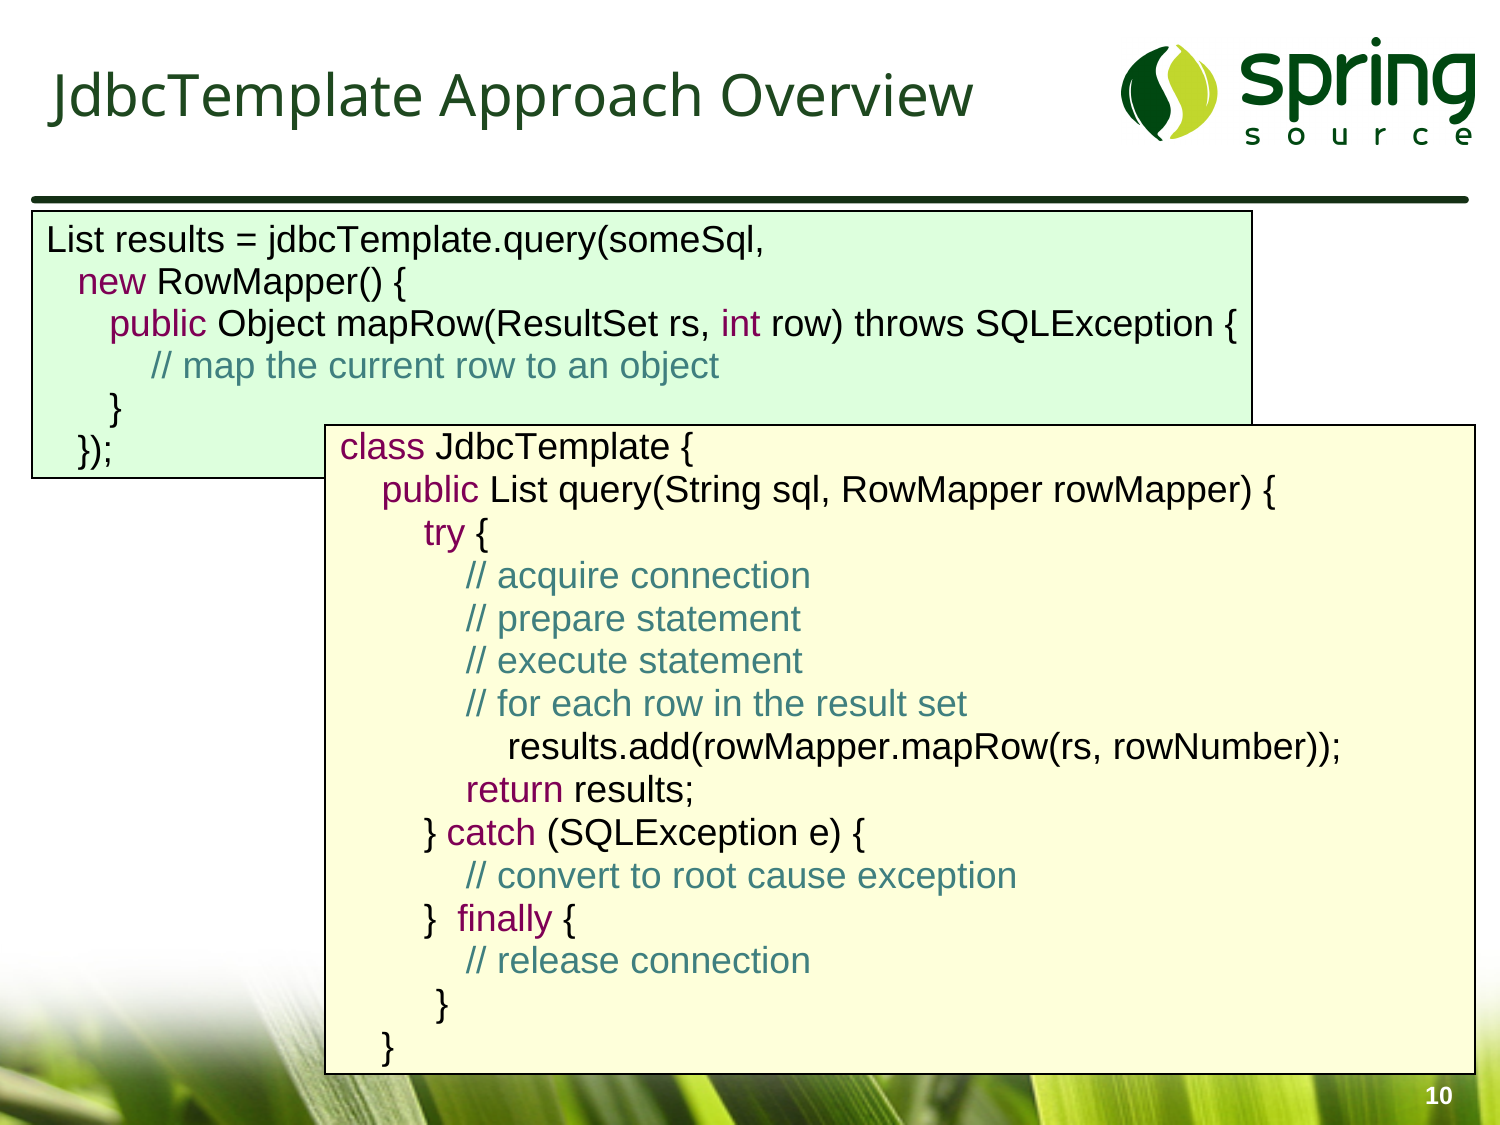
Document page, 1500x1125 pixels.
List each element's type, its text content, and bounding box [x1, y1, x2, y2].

title JdbcTemplate Approach Overview [37, 0, 1313, 188]
picture [1313, 37, 1475, 145]
picture [0, 944, 1500, 1125]
text_box List results = jdbcTemplate.query(someSql, new RowMapper() { public Object mapRow(ResultSet rs, int row) throws SQLException { // map the current row to an object } }); [31, 210, 1253, 479]
text_box class JdbcTemplate { public List query(String sql, RowMapper rowMapper) { try { // acquire connection // prepare statement // execute statement // for each row in the result set results.add(rowMapper.mapRow(rs, rowNumber)); return results; } catch (SQLException e) { // convert to root cause exception } finally { // release connection } } [324, 424, 1476, 1075]
